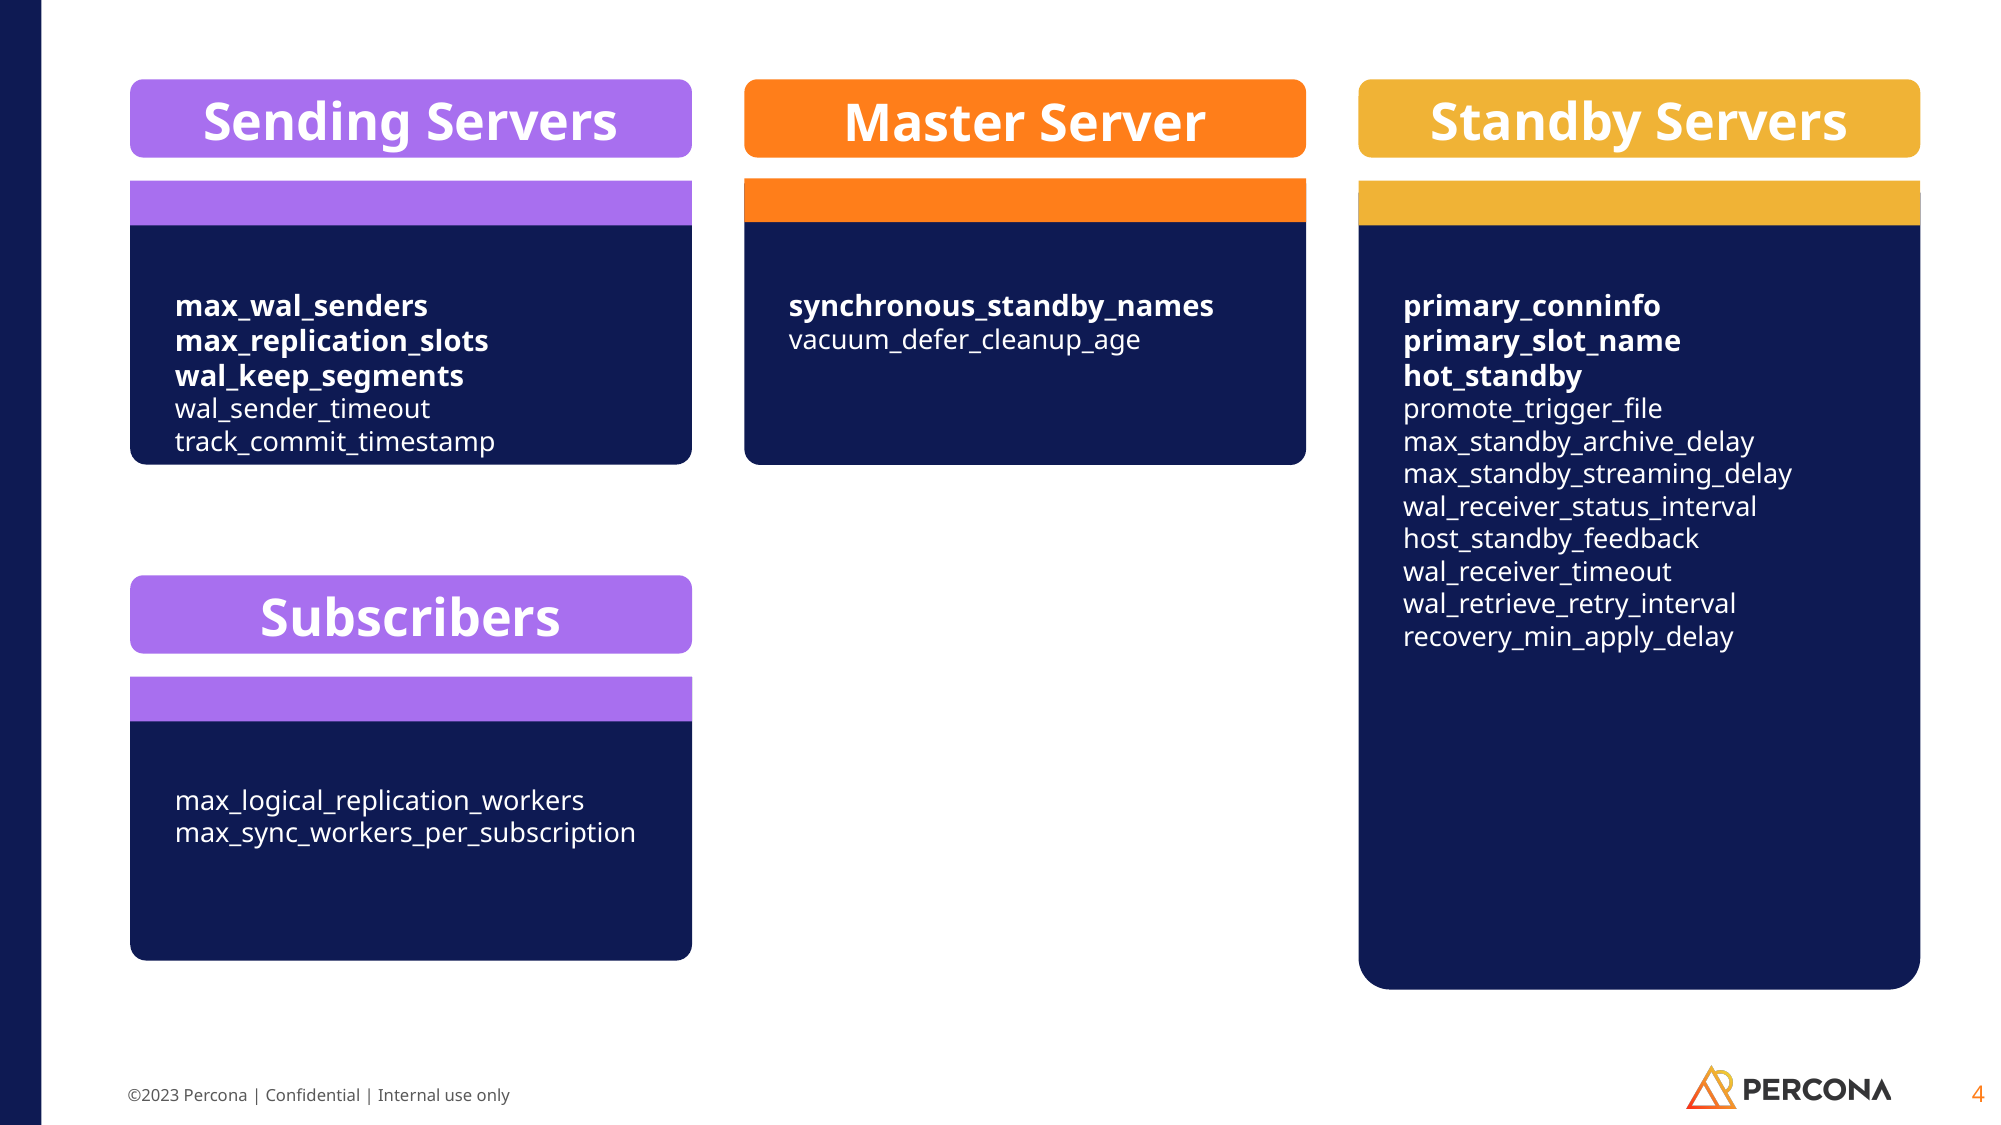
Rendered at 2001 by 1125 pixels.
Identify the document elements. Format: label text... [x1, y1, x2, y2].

slide_number <number> [1748, 1065, 2000, 1125]
text_box Standby Servers [1393, 72, 1886, 166]
text_box [1358, 79, 1393, 158]
text_box [130, 180, 692, 465]
text_box synchronous_standby_names vacuum_defer_cleanup_age [773, 272, 1277, 370]
text_box [130, 79, 165, 158]
text_box [130, 676, 693, 961]
text_box max_logical_replication_workers max_sync_workers_per_subscription [159, 768, 663, 864]
text_box Subscribers [165, 568, 658, 662]
text_box [1272, 79, 1307, 158]
text_box Master Server [779, 74, 1272, 167]
text_box Sending Servers [165, 72, 658, 166]
text_box [1358, 180, 1921, 990]
text_box max_wal_senders max_replication_slots wal_keep_segments wal_sender_timeout track_commit_timestamp [159, 272, 663, 472]
text_box [658, 79, 692, 158]
text_box [744, 178, 1307, 466]
text_box [744, 79, 779, 158]
text_box [658, 575, 693, 654]
text_box [130, 575, 165, 654]
text_box primary_conninfo primary_slot_name hot_standby promote_trigger_file max_standby_archive_delay max_standby_streaming_delay wal_receiver_status_interval host_standby_feedback wal_receiver_timeout wal_retrieve_retry_interval recovery_min_apply_delay [1388, 272, 1891, 700]
picture [1686, 1065, 1748, 1109]
text_box [1886, 79, 1921, 158]
